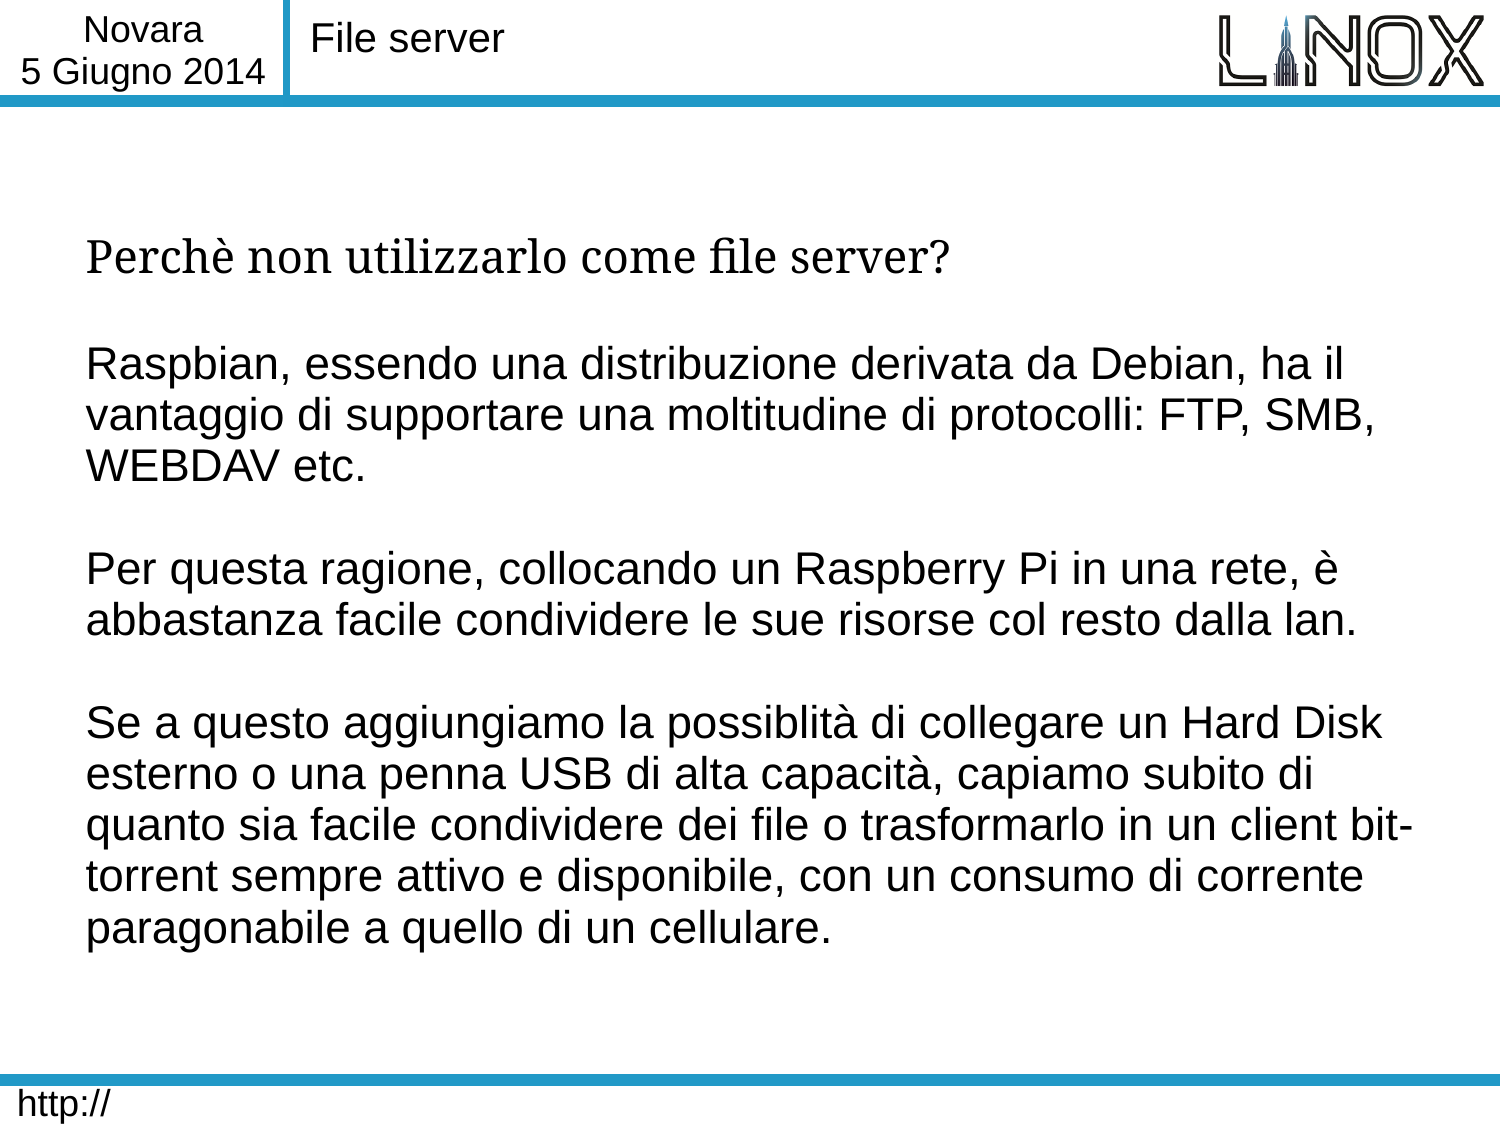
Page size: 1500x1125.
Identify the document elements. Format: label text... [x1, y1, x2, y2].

text_box Perchè non utilizzarlo come file server? Raspbian, essendo una distribuzione derivata da Debian, ha il vantaggio di supportare una moltitudine di protocolli: FTP, SMB, WEBDAV etc. Per questa ragione, collocando un Raspberry Pi in una rete, è abbastanza facile condividere le sue risorse col resto dalla lan. Se a questo aggiungiamo la possiblità di collegare un Hard Disk esterno o una penna USB di alta capacità, capiamo subito di quanto sia facile condividere dei file o trasformarlo in un client bit-torrent sempre attivo e disponibile, con un consumo di corrente paragonabile a quello di un cellulare. [70, 216, 1438, 947]
list File server [295, 7, 1321, 83]
picture [0, 0, 1500, 107]
picture [0, 1074, 1500, 1086]
